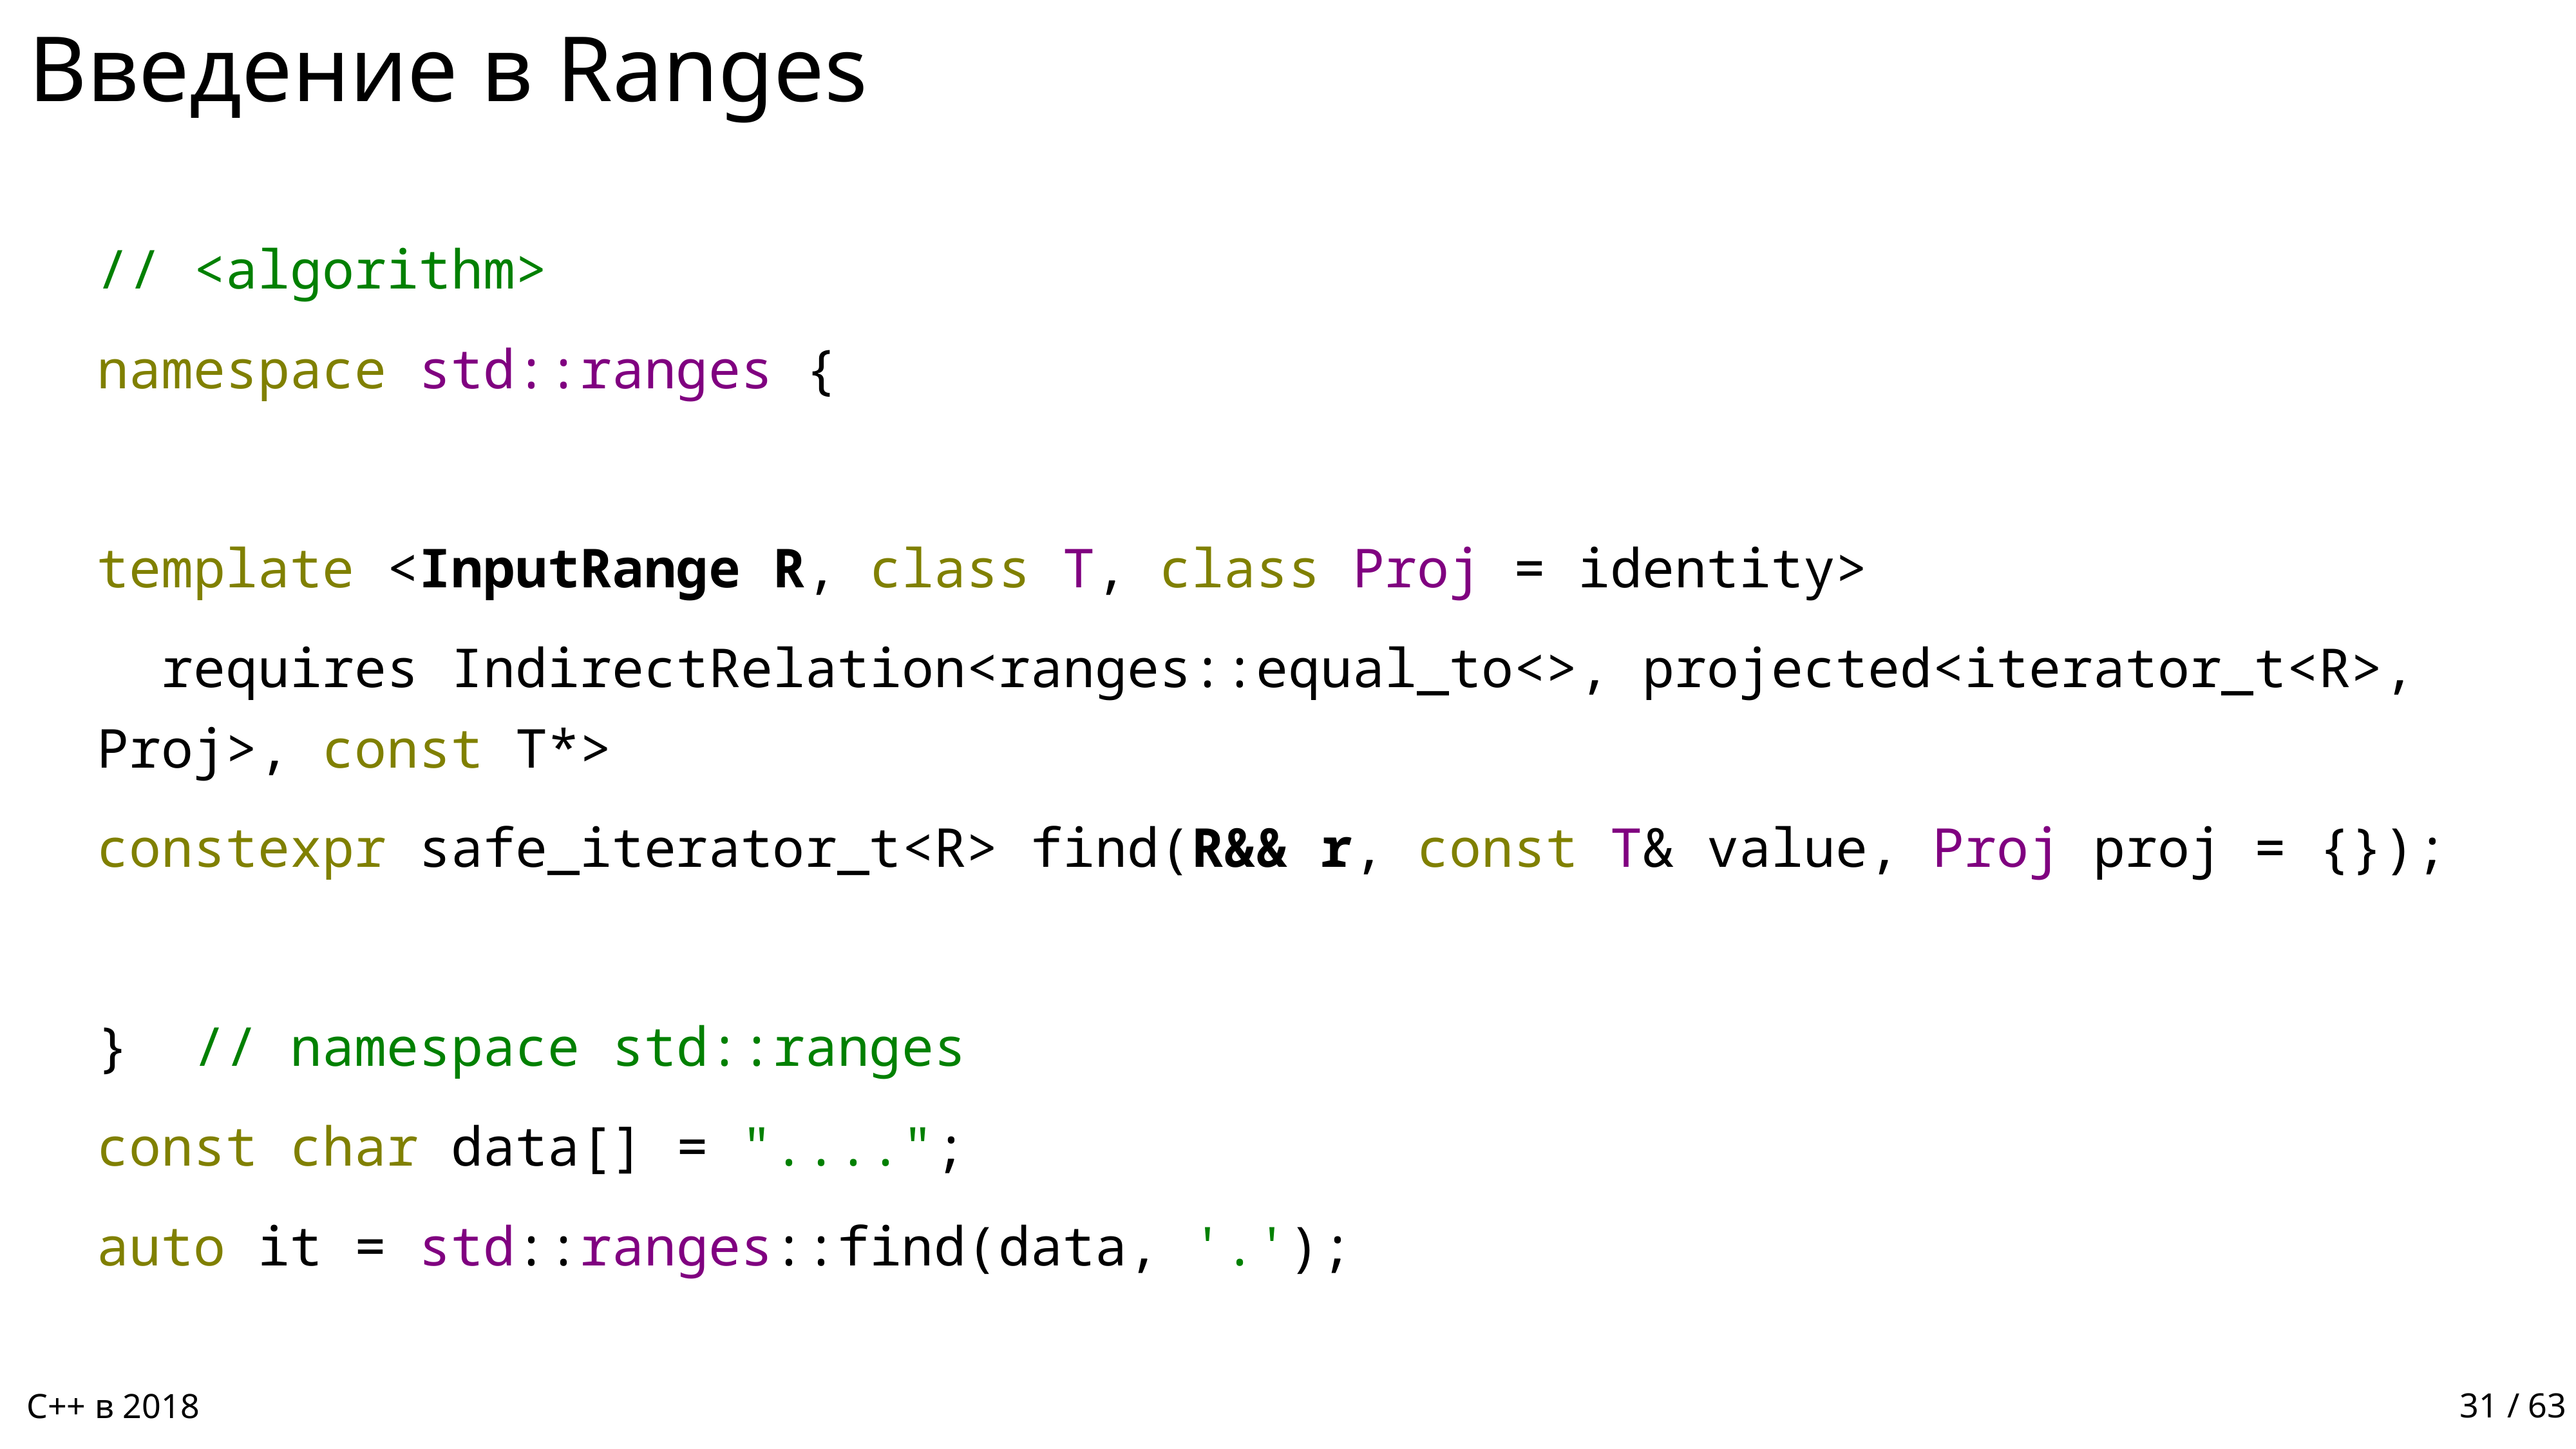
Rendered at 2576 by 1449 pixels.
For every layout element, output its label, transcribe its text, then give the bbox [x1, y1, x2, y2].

title Введение в Ranges [19, 19, 2551, 155]
list <number> / 63 [1479, 1376, 2576, 1431]
list C++ в 2018 [17, 1376, 1114, 1431]
list // <algorithm> namespace std::ranges { template <InputRange R, class T, class Proj = identity> requires IndirectRelation<ranges::equal_to<>, projected<iterator_t<R>, Proj>, const T*> constexpr safe_iterator_t<R> find(R&& r, const T& value, Proj proj = {}); } // namespace std::ranges const char data[] = "...."; auto it = std::ranges::find(data, '.'); [87, 214, 2551, 1382]
